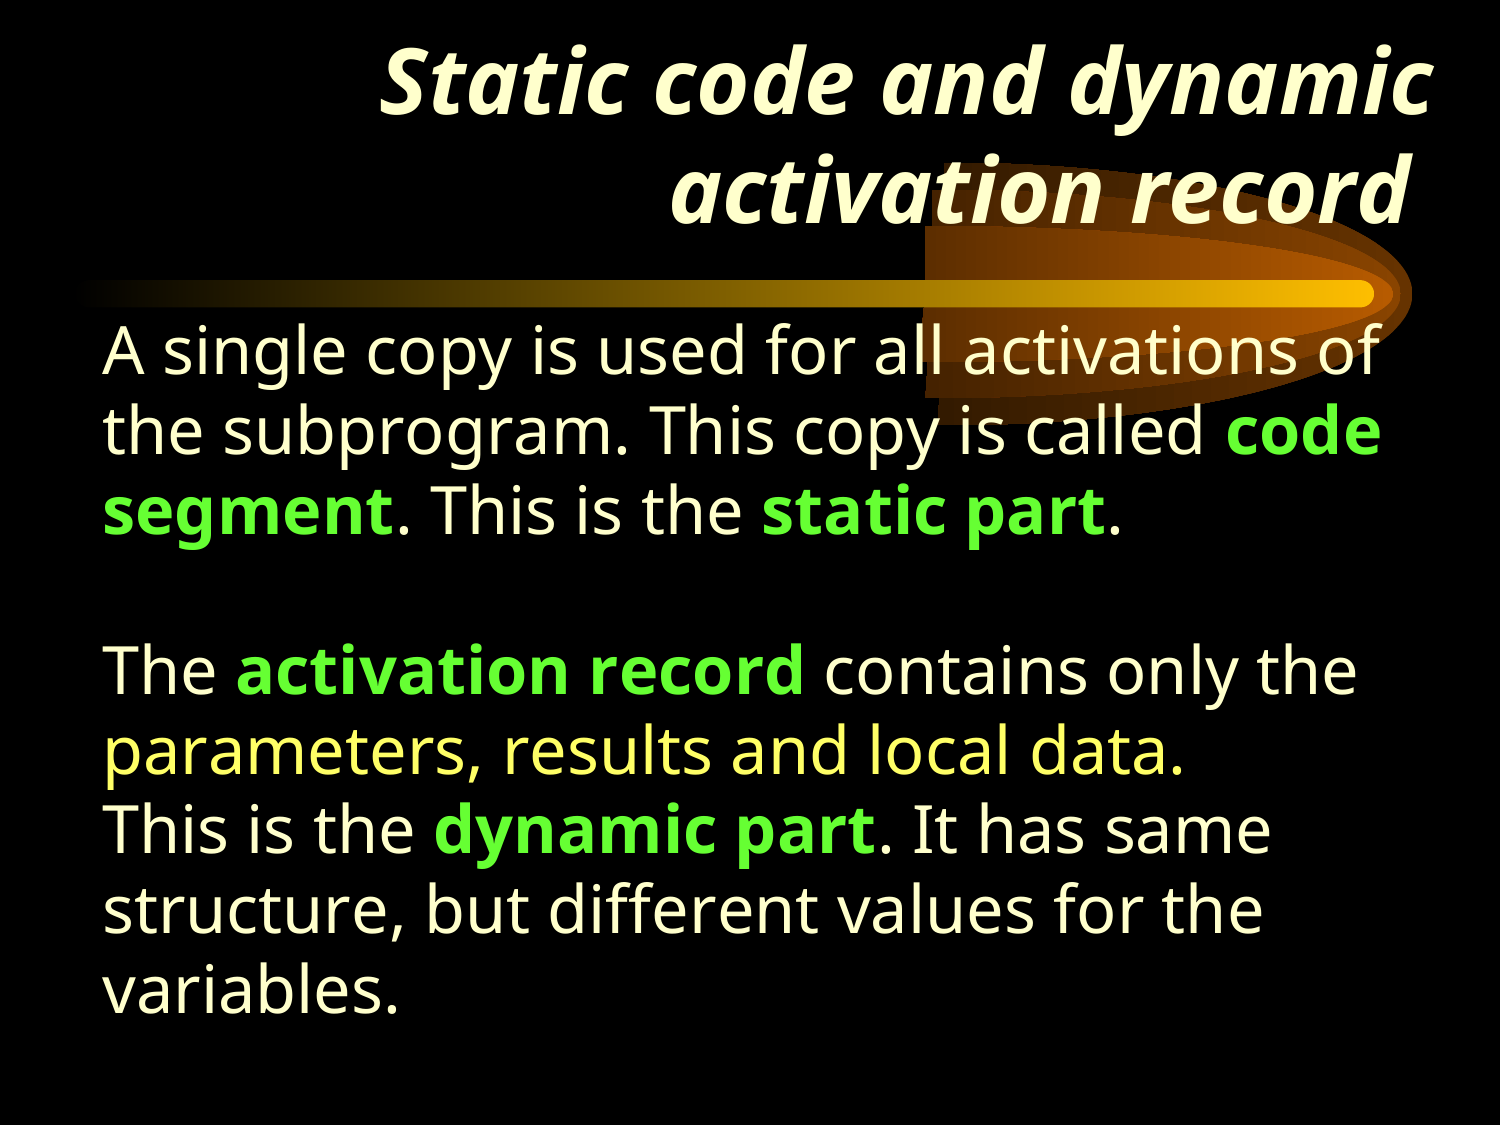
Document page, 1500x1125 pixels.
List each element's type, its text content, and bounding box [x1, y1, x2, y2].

title Static code and dynamic activation record [112, 62, 1450, 250]
text_box A single copy is used for all activations of the subprogram. This copy is called code segment. This is the static part. The activation record contains only the parameters, results and local data. This is the dynamic part. It has same structure, but different values for the variables. [0, 299, 1500, 1036]
